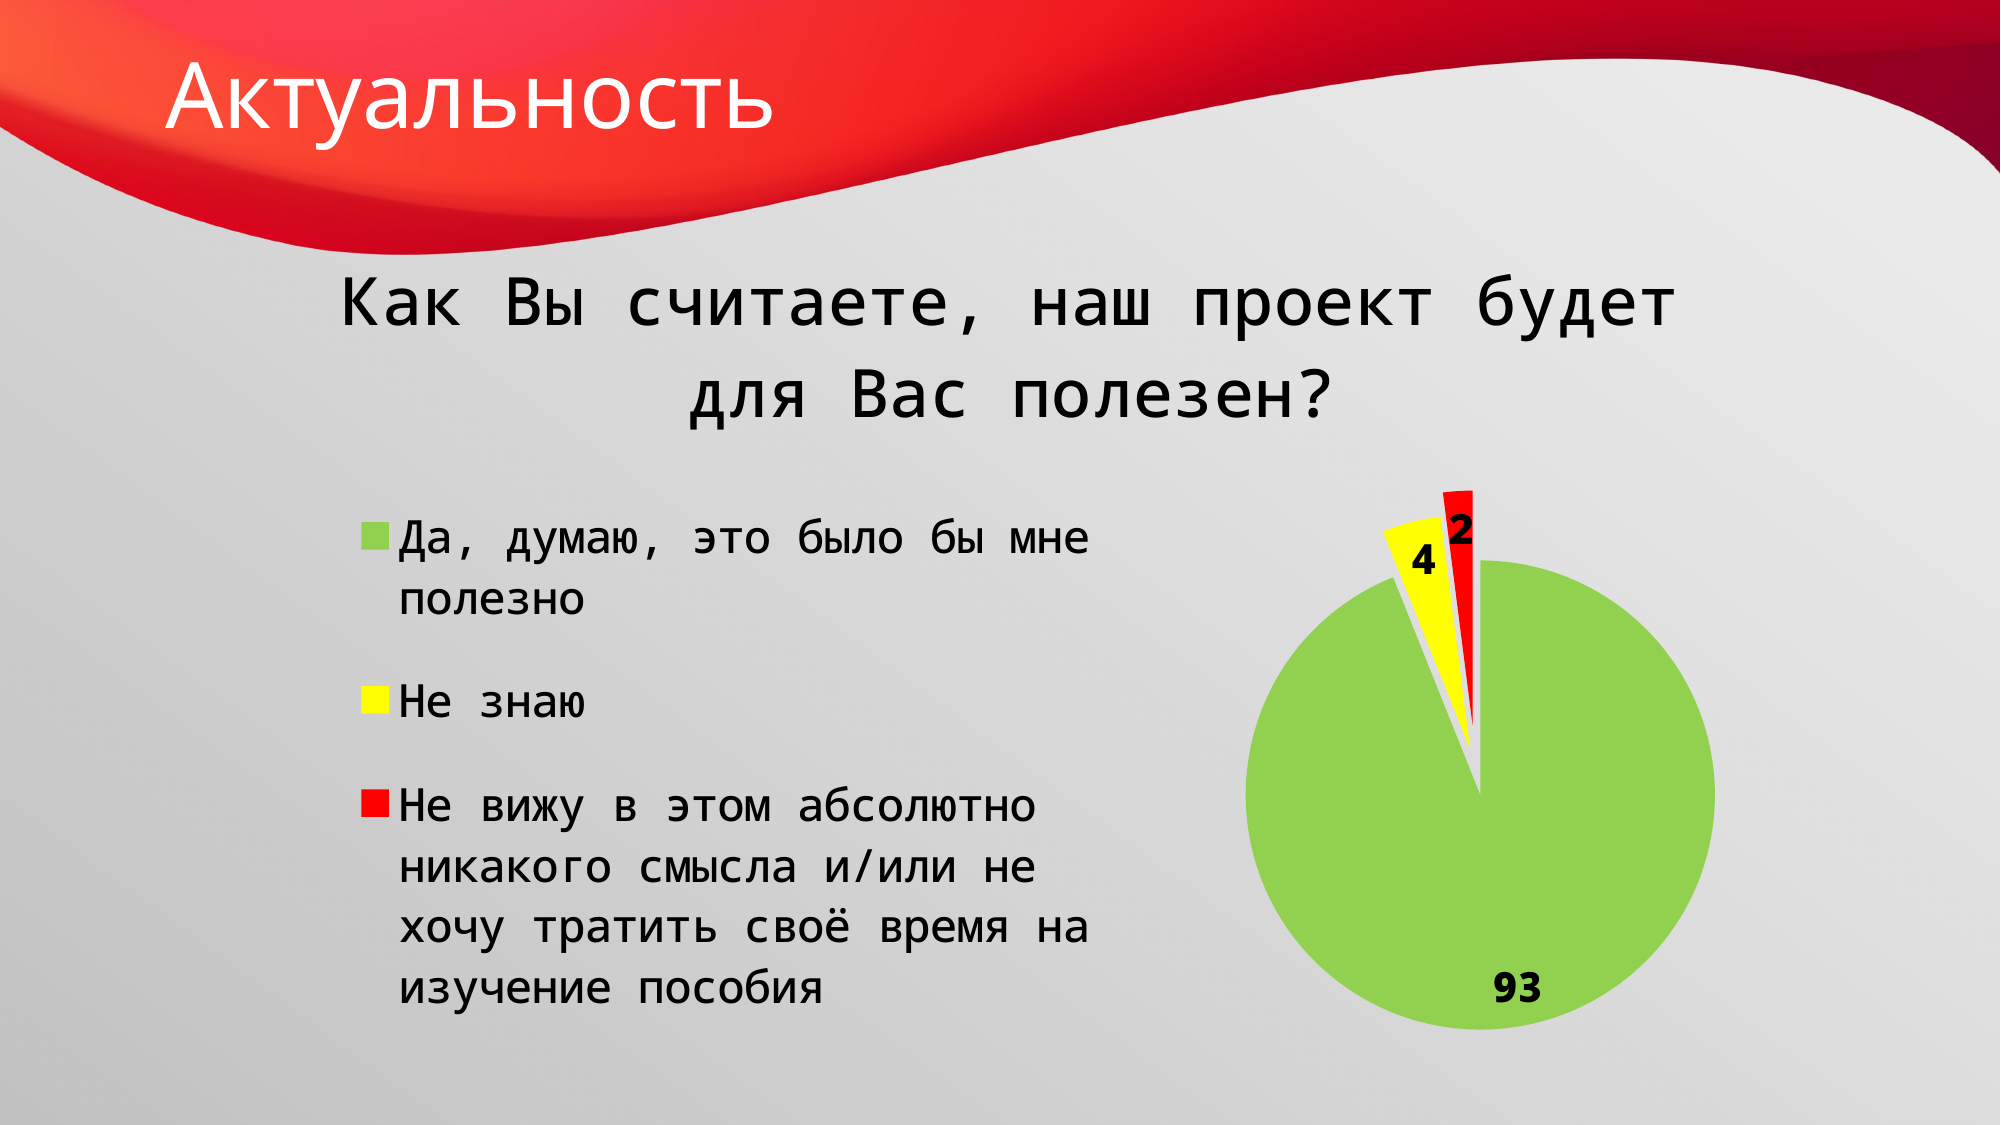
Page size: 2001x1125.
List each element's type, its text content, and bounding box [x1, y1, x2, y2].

picture [0, 0, 2000, 1125]
chart [112, 224, 1913, 1106]
title Актуальность [150, 34, 997, 165]
